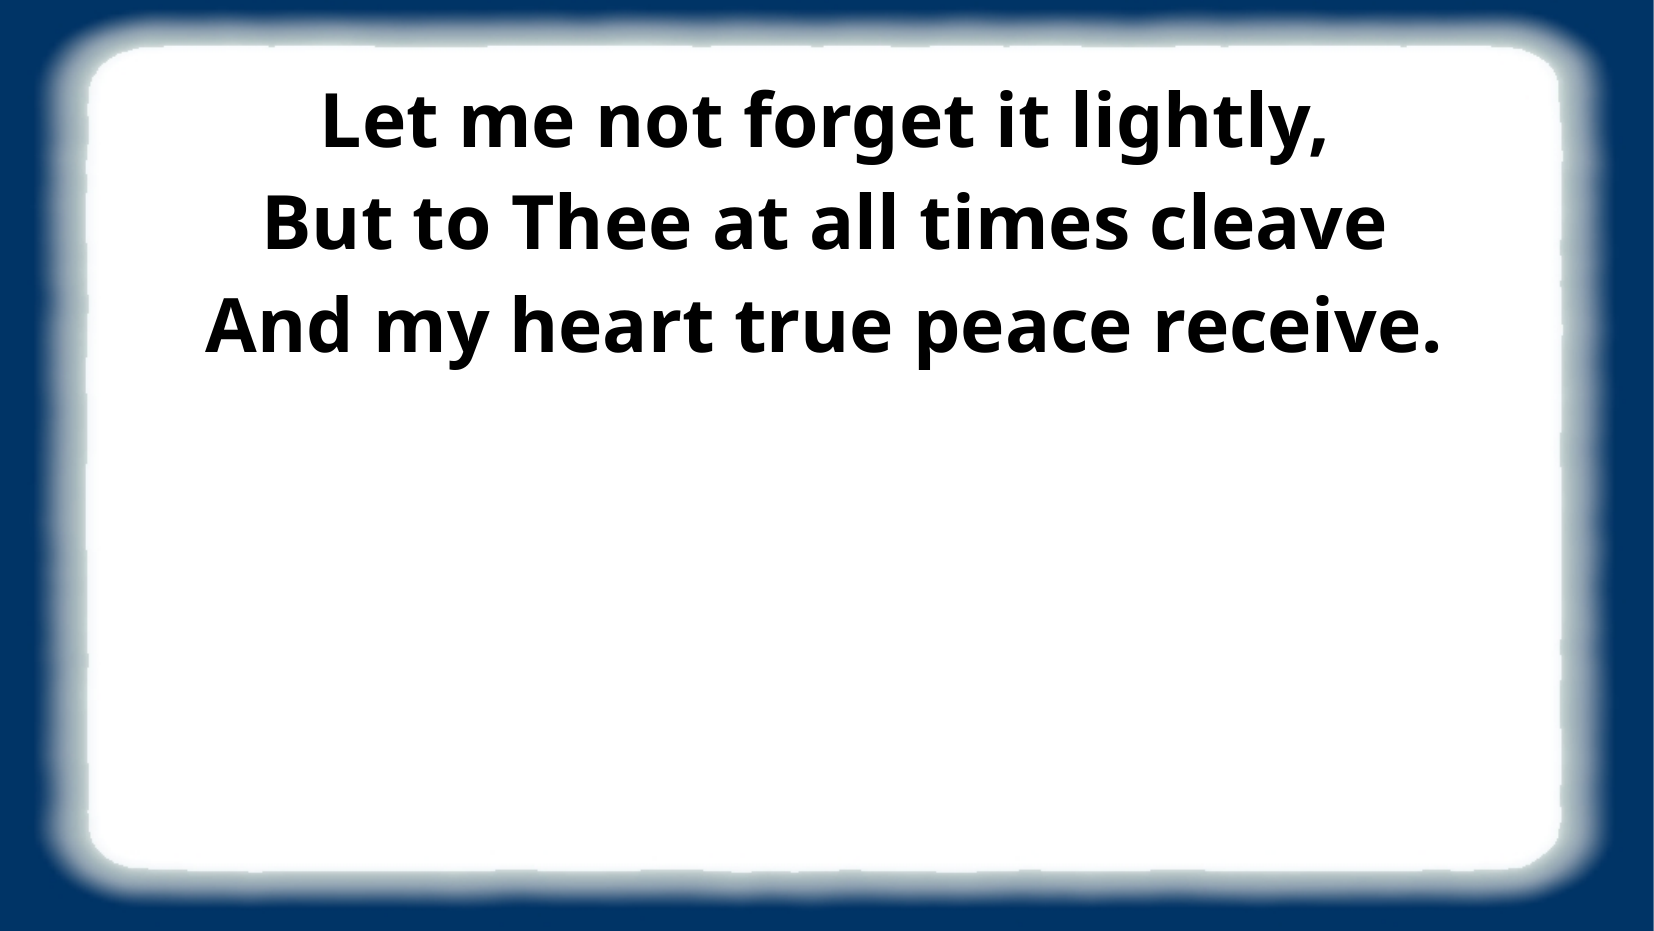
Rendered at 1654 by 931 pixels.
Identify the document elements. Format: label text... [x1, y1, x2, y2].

text_box Let me not forget it lightly, But to Thee at all times cleave And my heart true peace receive. [120, 60, 1531, 375]
picture [0, 0, 1654, 931]
